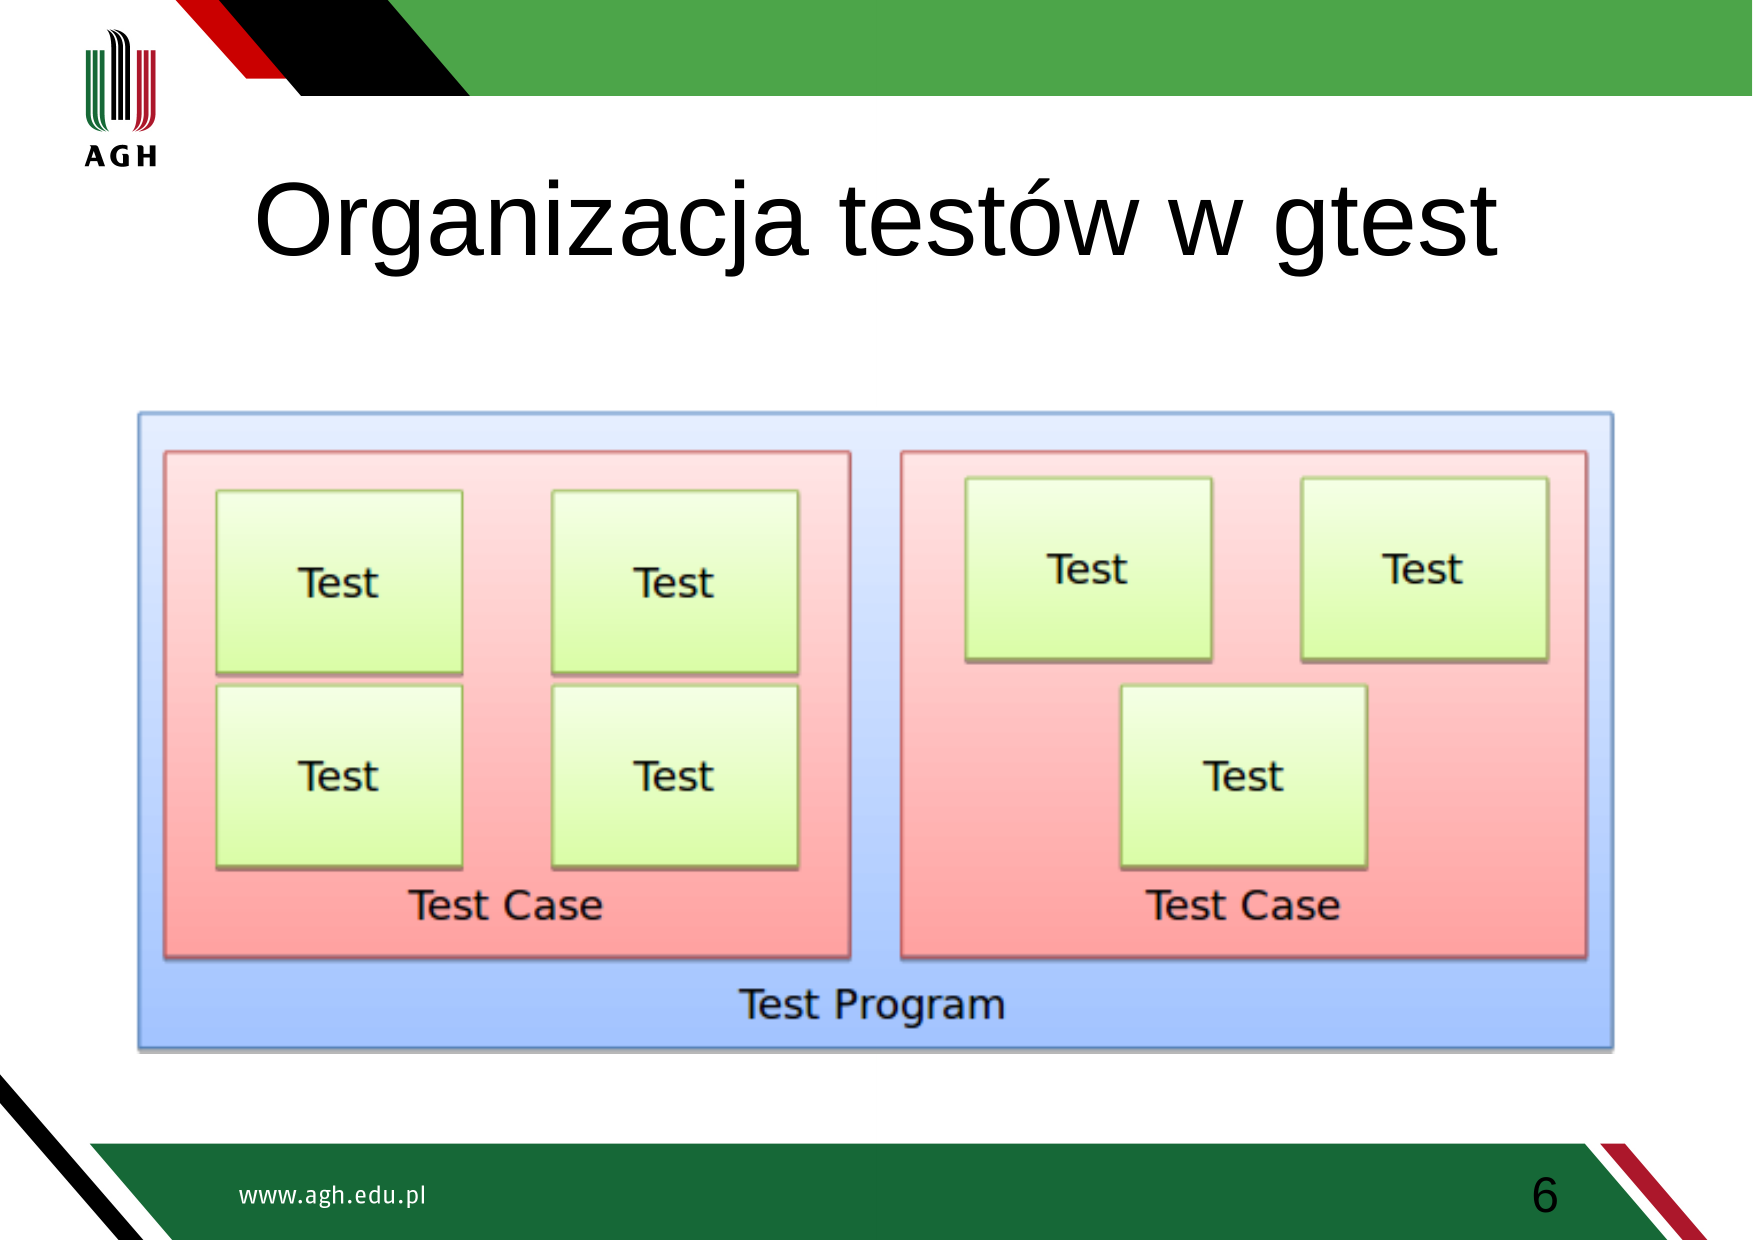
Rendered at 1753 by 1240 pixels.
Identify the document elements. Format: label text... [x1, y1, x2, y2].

picture [0, 0, 1753, 1240]
title Organizacja testów w gtest [131, 110, 1622, 317]
